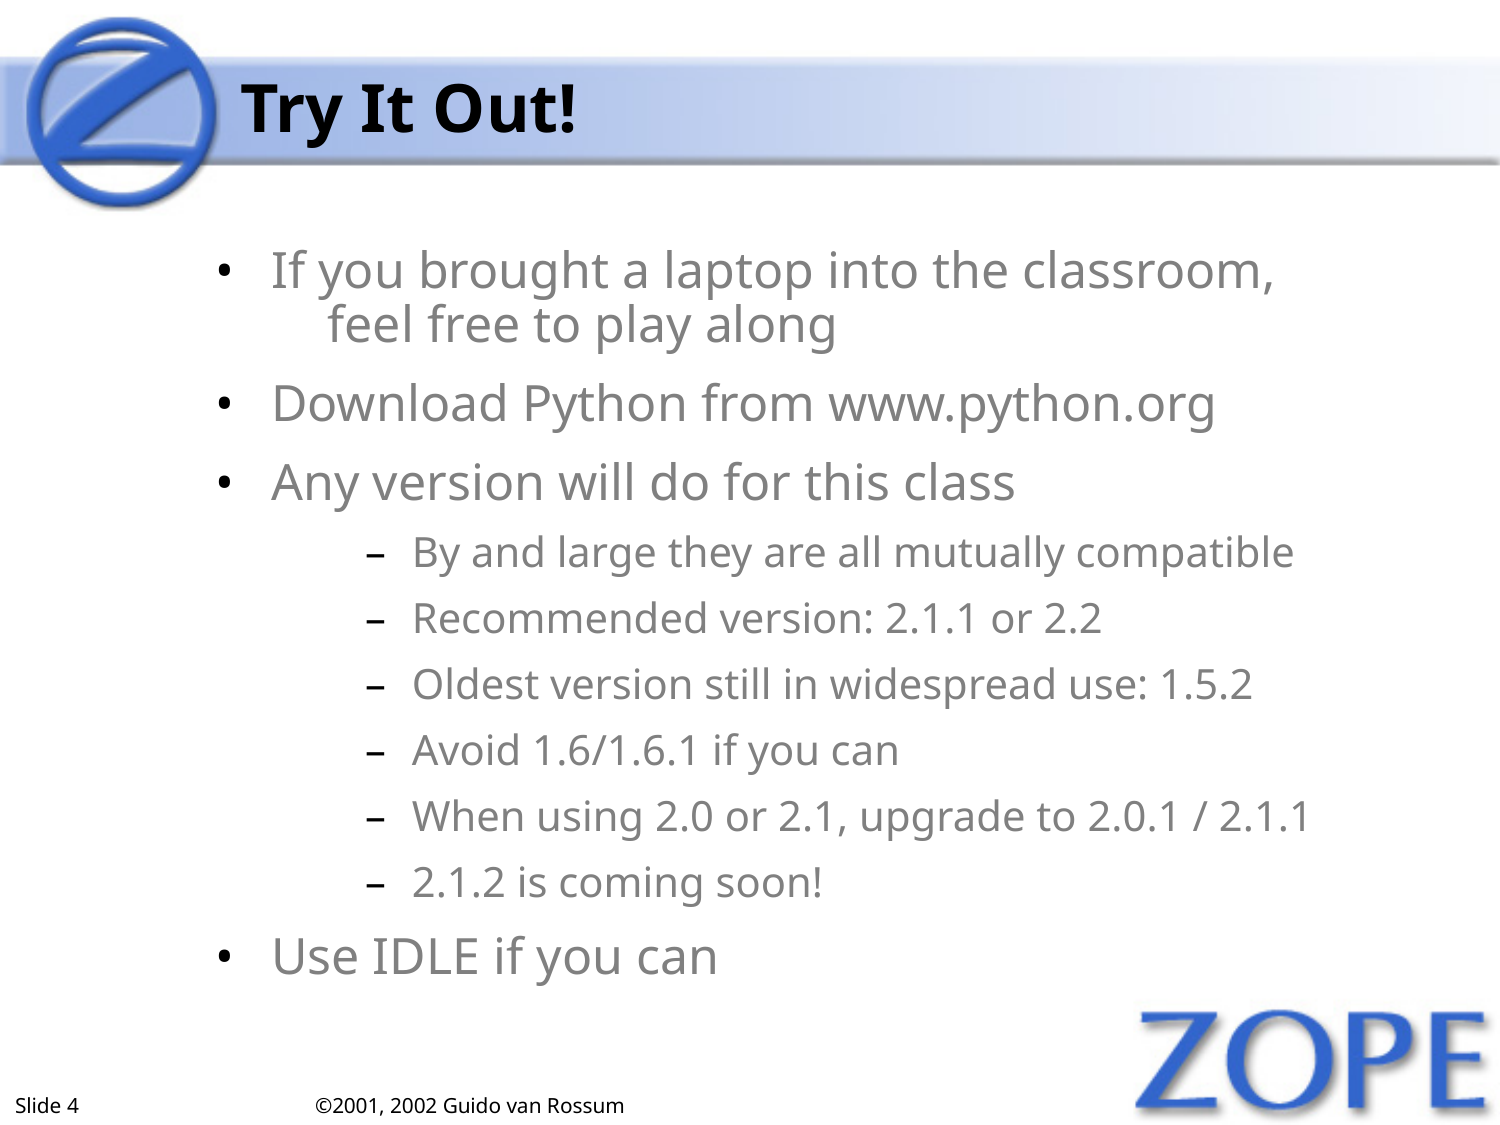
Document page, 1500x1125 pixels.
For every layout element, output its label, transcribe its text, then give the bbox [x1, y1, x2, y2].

list If you brought a laptop into the classroom, feel free to play along Download Python from www.python.org Any version will do for this class By and large they are all mutually compatible Recommended version: 2.1.1 or 2.2 Oldest version still in widespread use: 1.5.2 Avoid 1.6/1.6.1 if you can When using 2.0 or 2.1, upgrade to 2.0.1 / 2.1.1 2.1.2 is coming soon! Use IDLE if you can [200, 237, 1388, 1001]
title Try It Out! [225, 50, 1467, 163]
